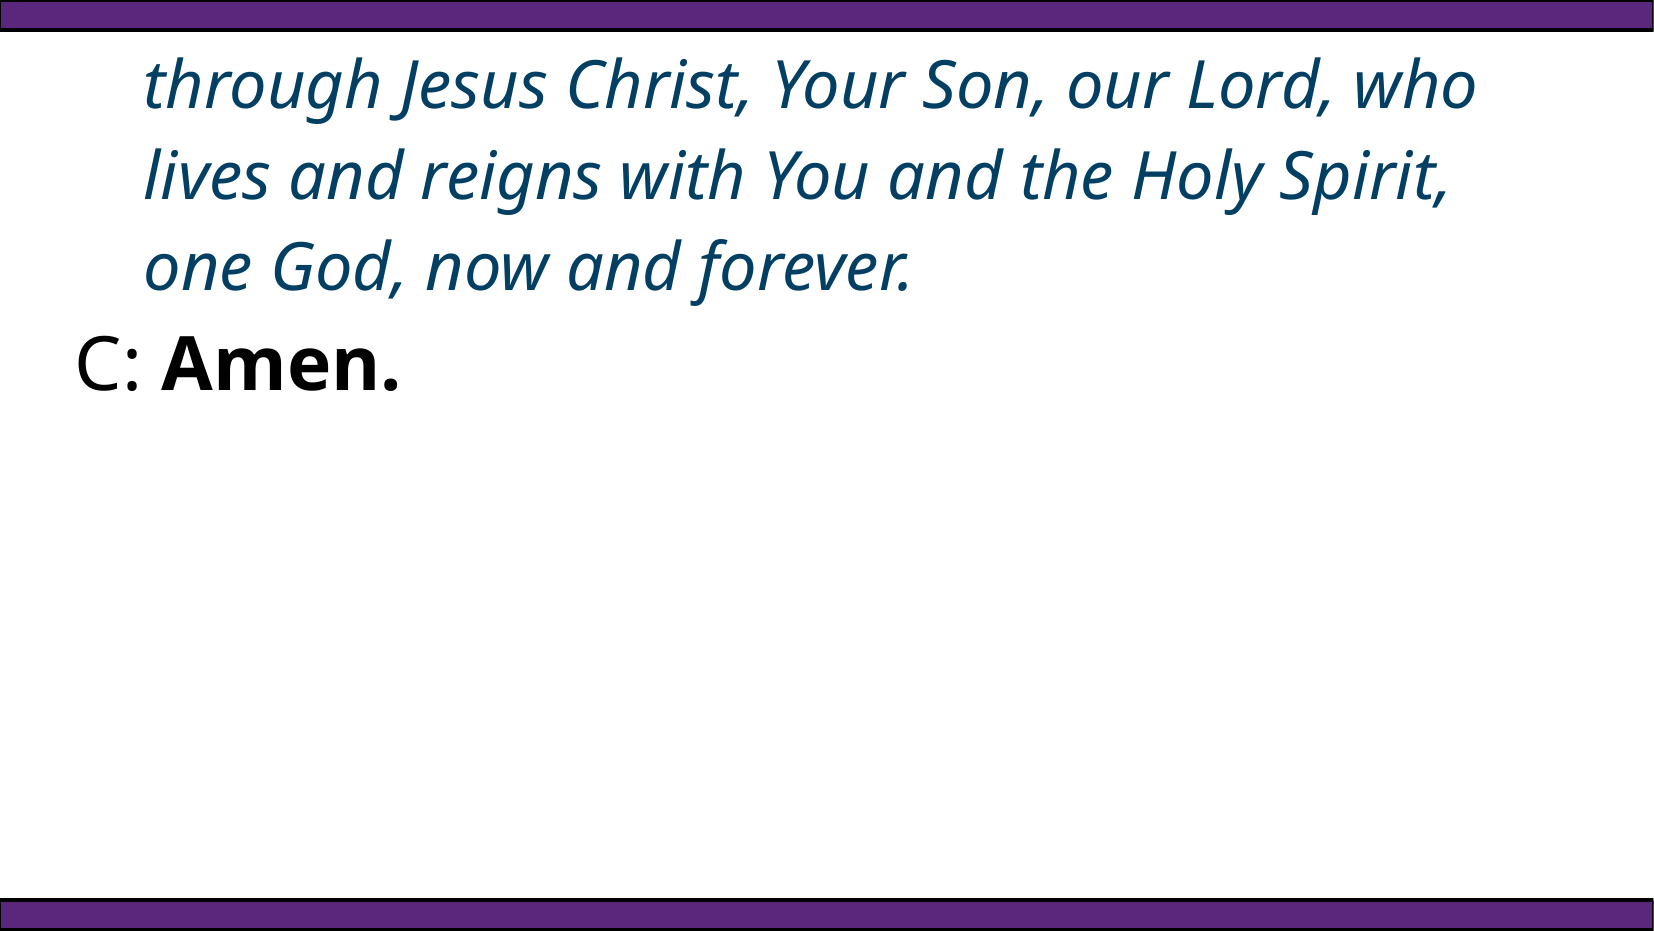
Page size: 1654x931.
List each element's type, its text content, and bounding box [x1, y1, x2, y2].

text_box [0, 900, 1654, 931]
text_box [105, 255, 1531, 348]
picture [0, 31, 1654, 900]
text_box through Jesus Christ, Your Son, our Lord, who lives and reigns with You and the Holy Spirit, one God, now and forever. C: Amen. [60, 30, 1606, 411]
text_box [0, 0, 1654, 31]
